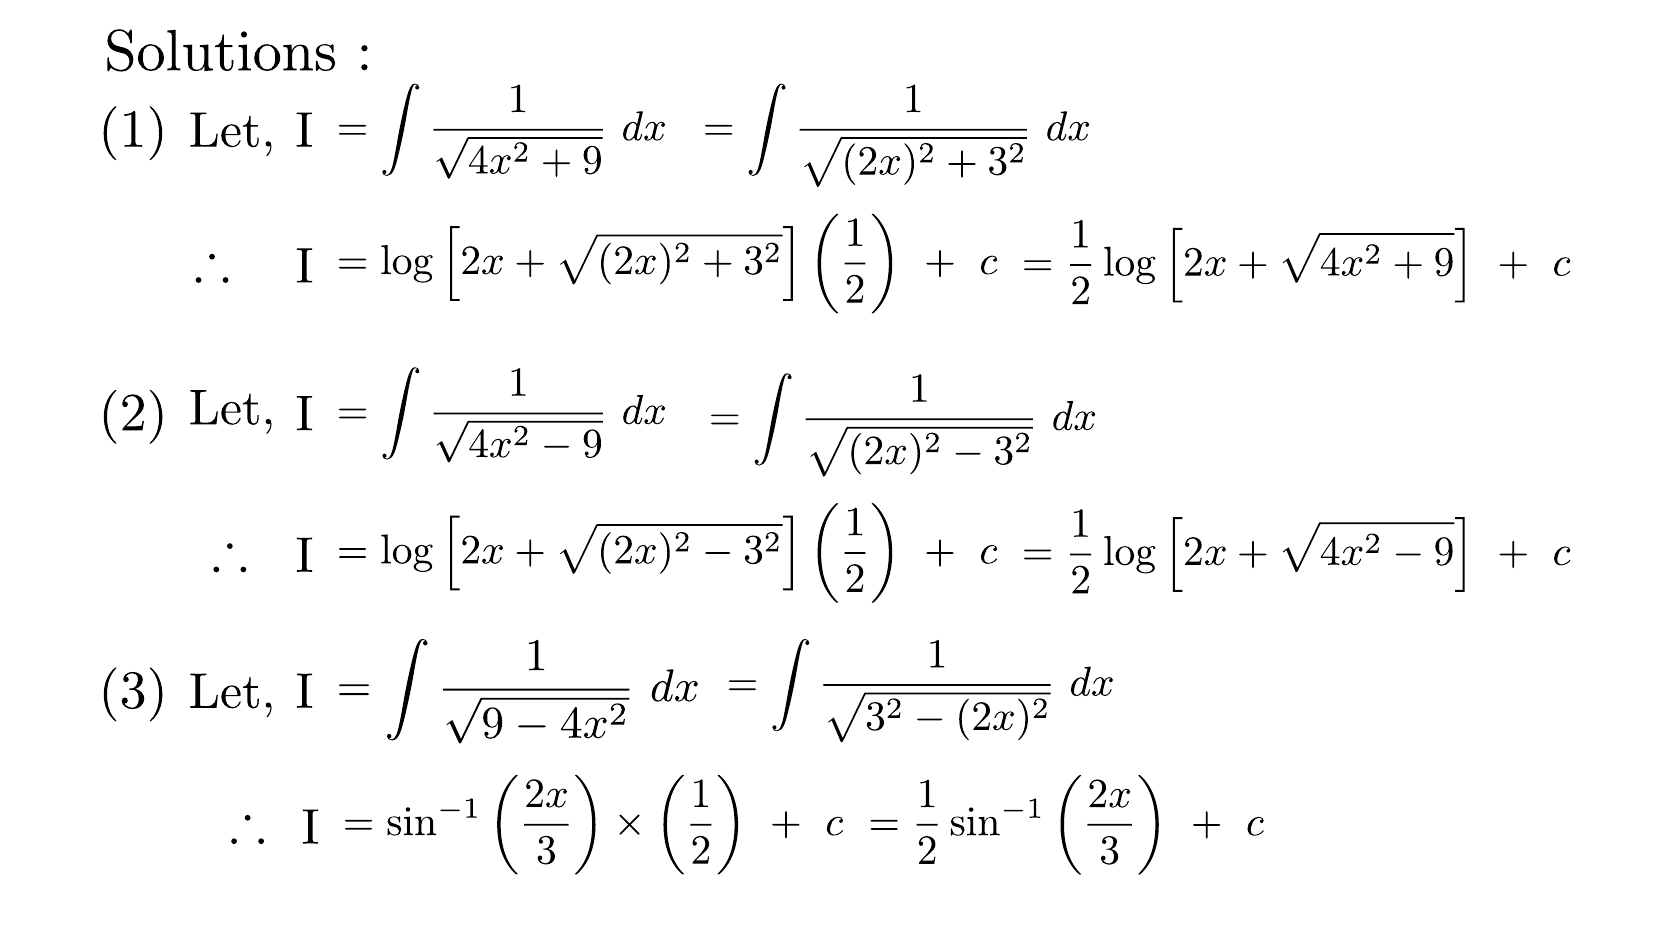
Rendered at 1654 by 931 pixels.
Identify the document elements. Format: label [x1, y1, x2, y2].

text_box [190, 112, 272, 157]
text_box [710, 373, 1096, 477]
text_box [101, 389, 163, 444]
text_box [338, 213, 998, 314]
text_box [296, 112, 312, 147]
text_box [190, 673, 272, 718]
text_box [1023, 509, 1571, 594]
text_box [231, 814, 265, 845]
text_box [296, 396, 313, 431]
text_box [704, 83, 1090, 188]
text_box [344, 774, 844, 875]
text_box [296, 248, 313, 283]
title [47, 36, 1607, 910]
text_box [338, 638, 698, 744]
text_box [870, 774, 1264, 875]
text_box [101, 667, 163, 722]
text_box [107, 29, 368, 72]
text_box [101, 106, 163, 161]
text_box [338, 503, 998, 603]
text_box [728, 638, 1113, 743]
text_box [213, 543, 247, 573]
text_box [1023, 219, 1571, 305]
text_box [296, 537, 313, 572]
text_box [302, 809, 319, 844]
text_box [195, 253, 229, 283]
text_box [296, 673, 313, 708]
text_box [190, 390, 272, 434]
text_box [338, 367, 666, 463]
text_box [338, 83, 666, 179]
